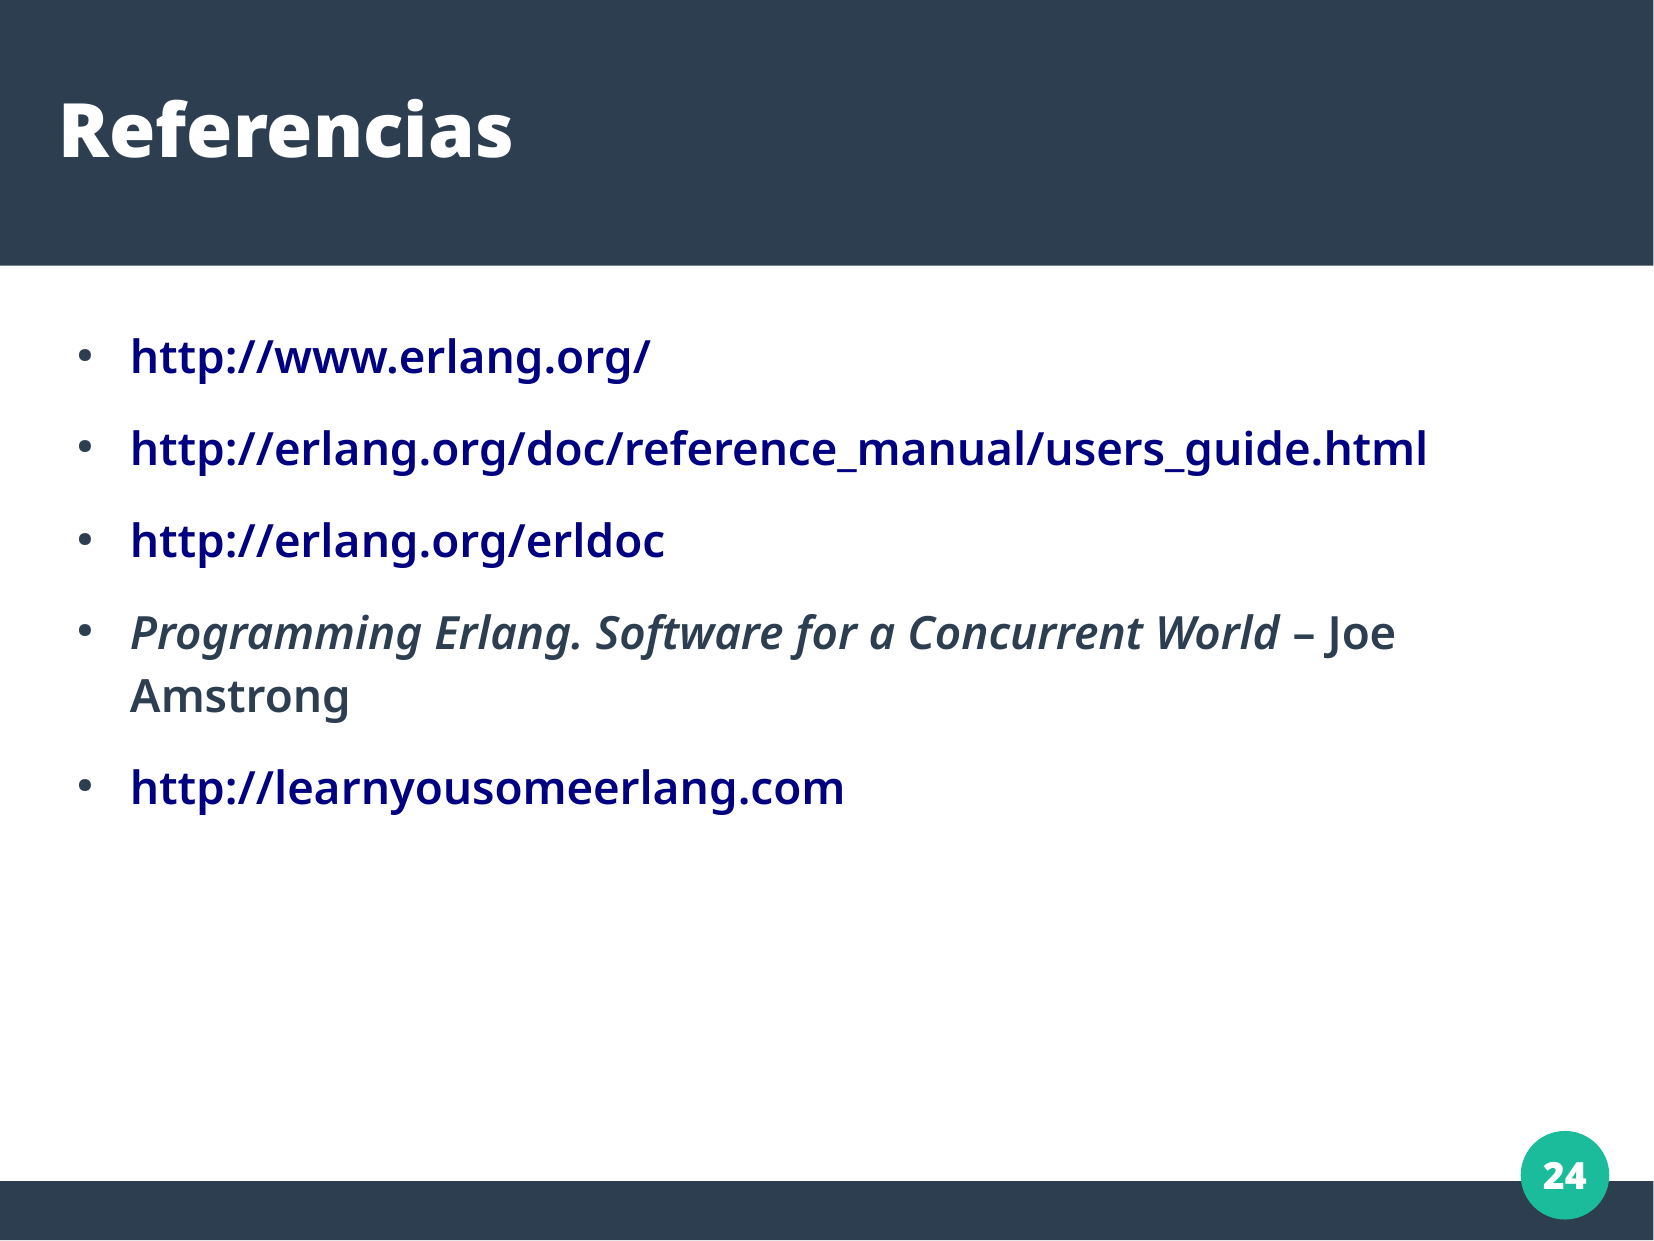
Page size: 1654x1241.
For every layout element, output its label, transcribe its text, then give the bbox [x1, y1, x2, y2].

title Referencias [59, 49, 1595, 207]
list http://www.erlang.org/ http://erlang.org/doc/reference_manual/users_guide.html http://erlang.org/erldoc Programming Erlang. Software for a Concurrent World – Joe Amstrong http://learnyousomeerlang.com [59, 324, 1595, 1152]
